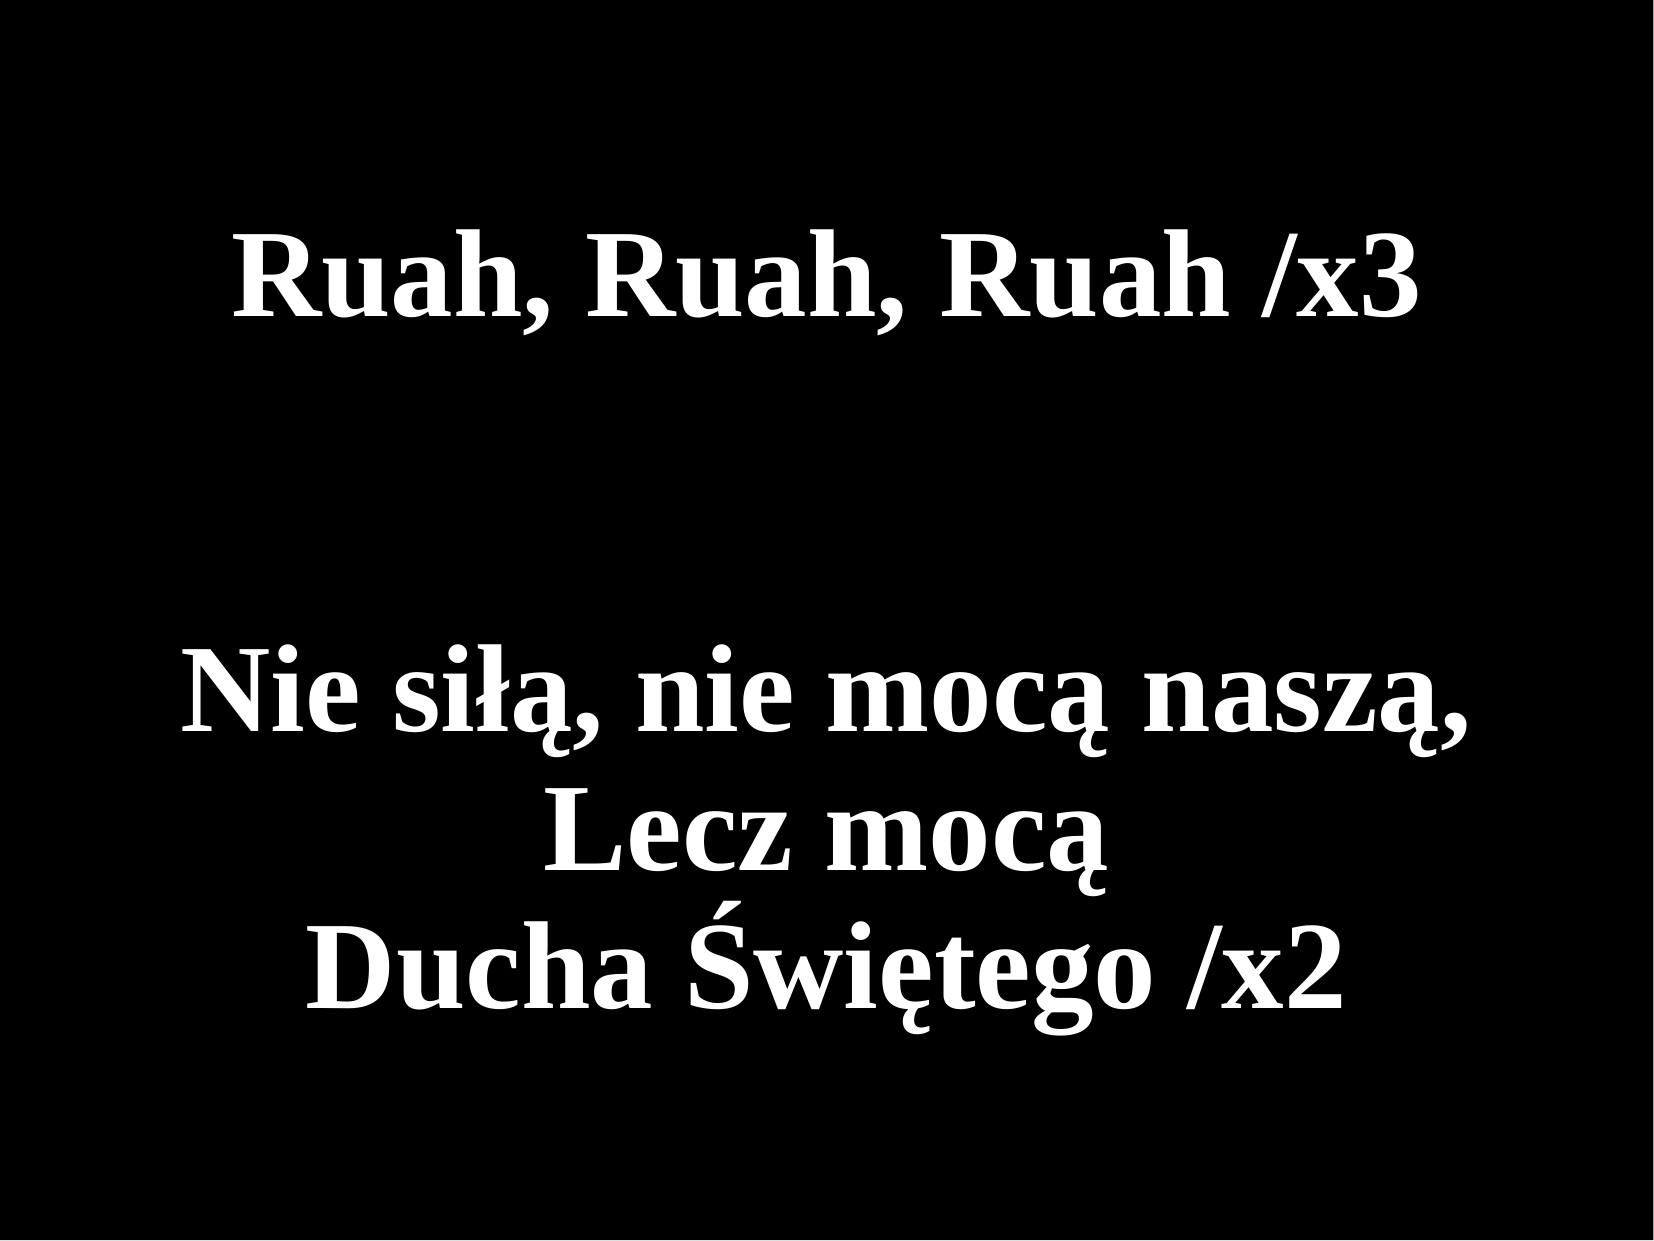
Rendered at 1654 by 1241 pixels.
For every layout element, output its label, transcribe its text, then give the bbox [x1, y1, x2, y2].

title Ruah, Ruah, Ruah /x3 Nie siłą, nie mocą naszą, Lecz mocą Ducha Świętego /x2 [0, 0, 1654, 1241]
